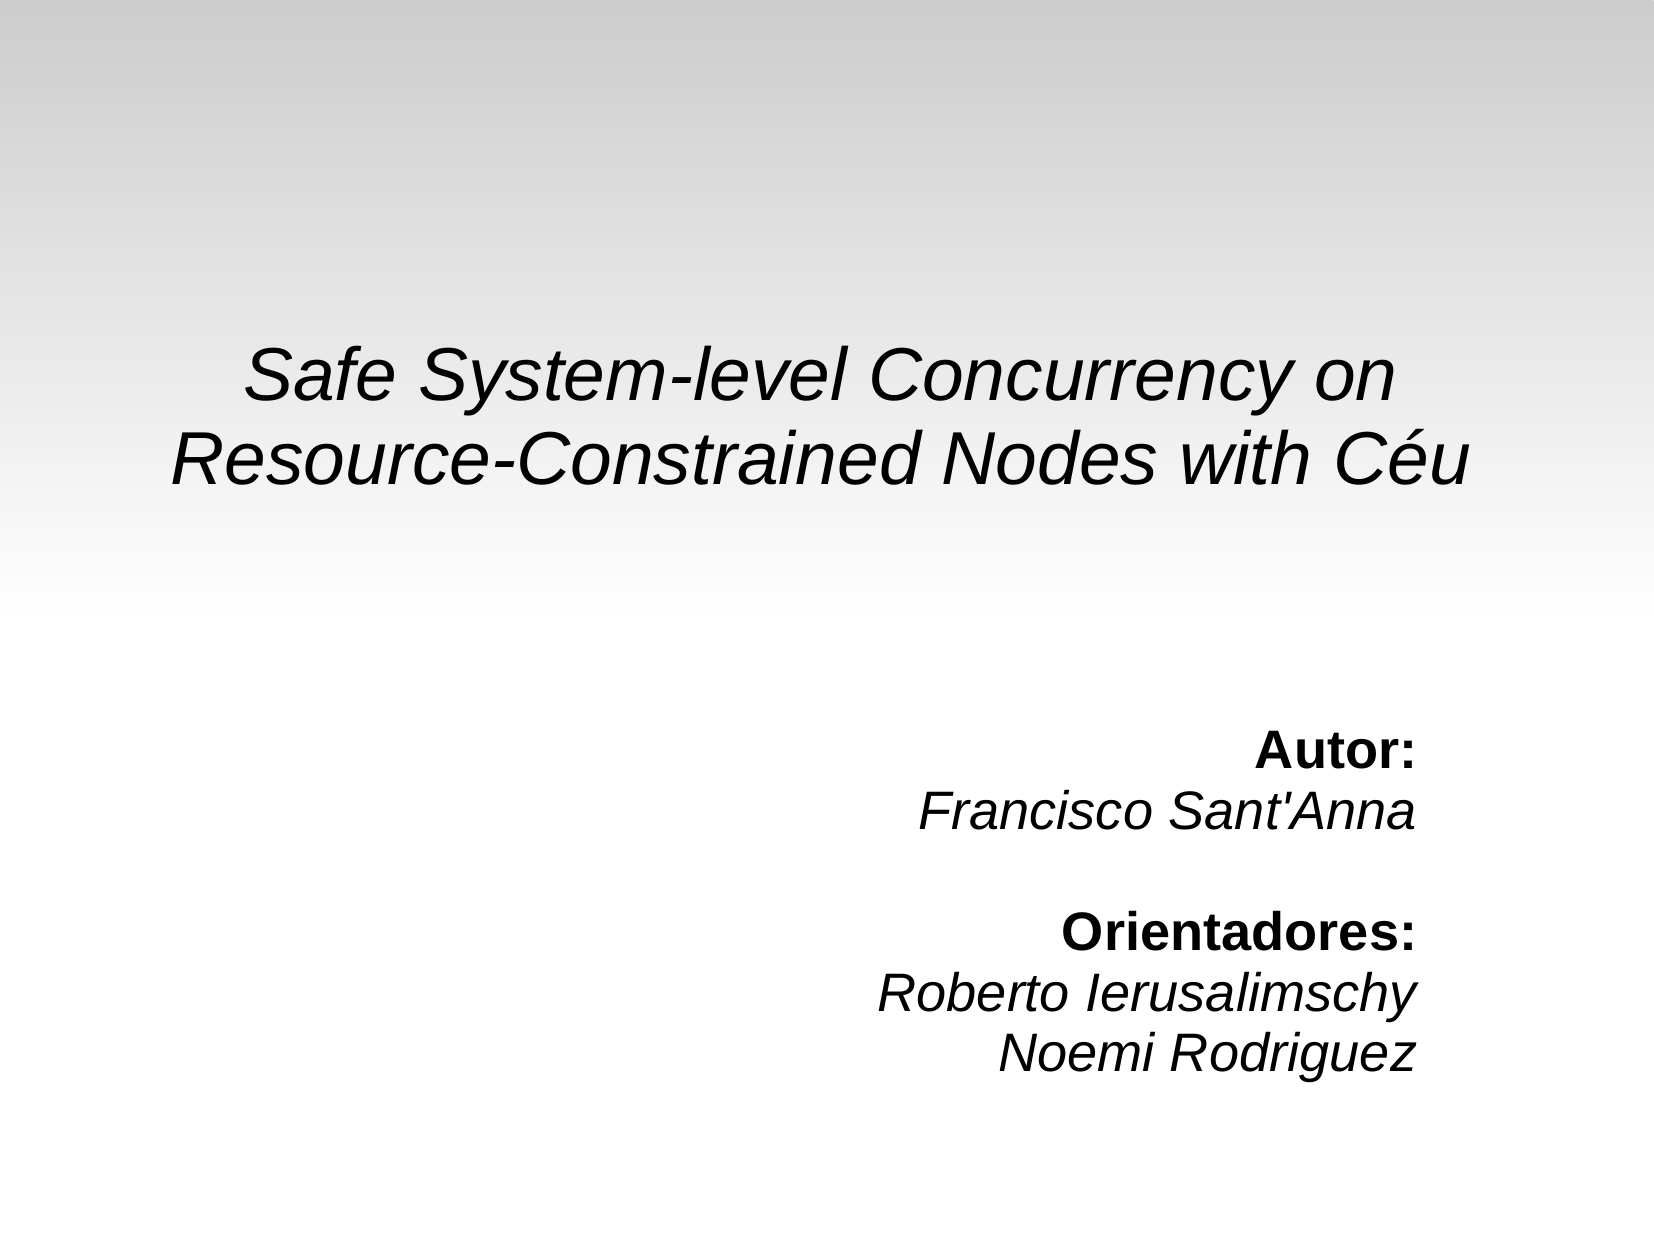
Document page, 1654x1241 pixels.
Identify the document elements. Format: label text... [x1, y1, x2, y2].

text_box Autor: Francisco Sant'Anna Orientadores: Roberto Ierusalimschy Noemi Rodriguez [862, 712, 1576, 1092]
subtitle Safe System-level Concurrency on Resource-Constrained Nodes with Céu [76, 183, 1565, 650]
